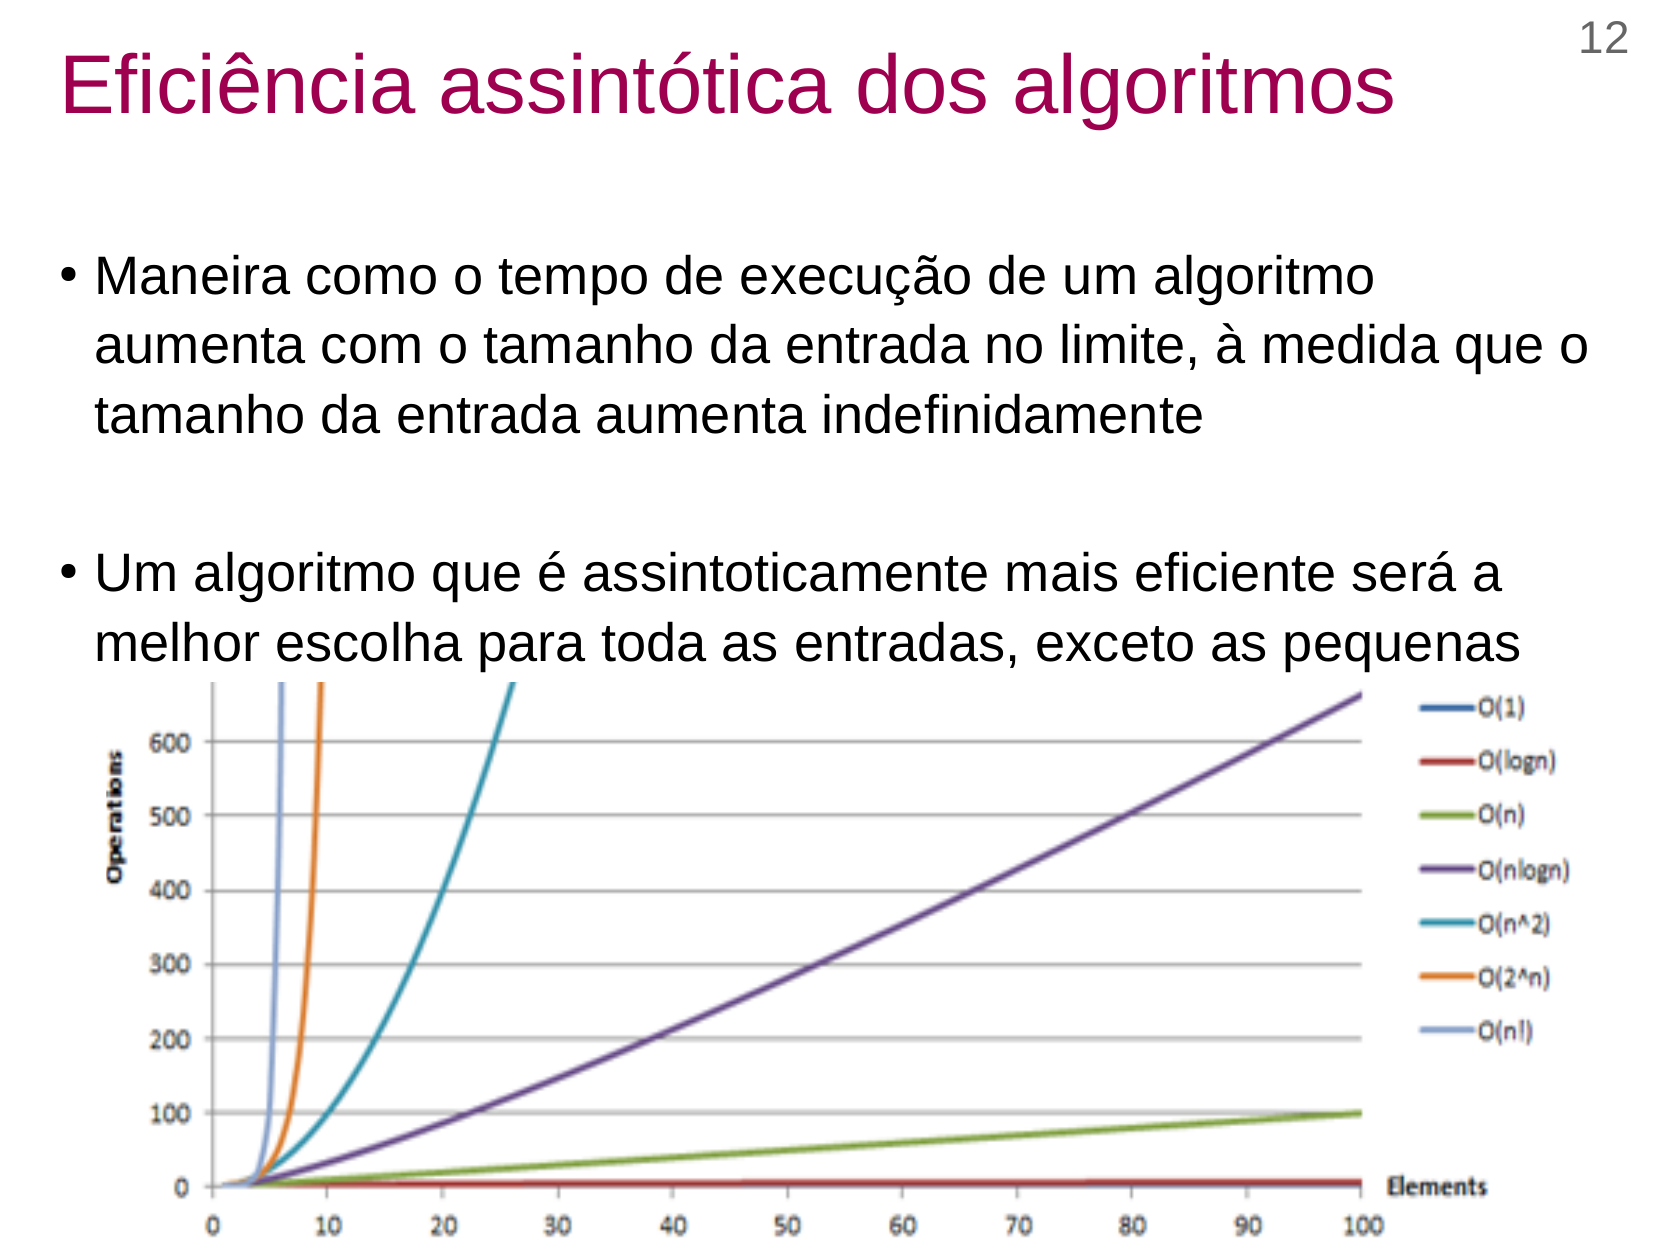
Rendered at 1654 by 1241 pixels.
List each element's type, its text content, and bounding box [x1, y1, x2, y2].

picture [106, 682, 1571, 1241]
list Maneira como o tempo de execução de um algoritmo aumenta com o tamanho da entrada no limite, à medida que o tamanho da entrada aumenta indefinidamente Um algoritmo que é assintoticamente mais eficiente será a melhor escolha para toda as entradas, exceto as pequenas [59, 236, 1595, 1211]
title Eficiência assintótica dos algoritmos [59, 29, 1595, 148]
